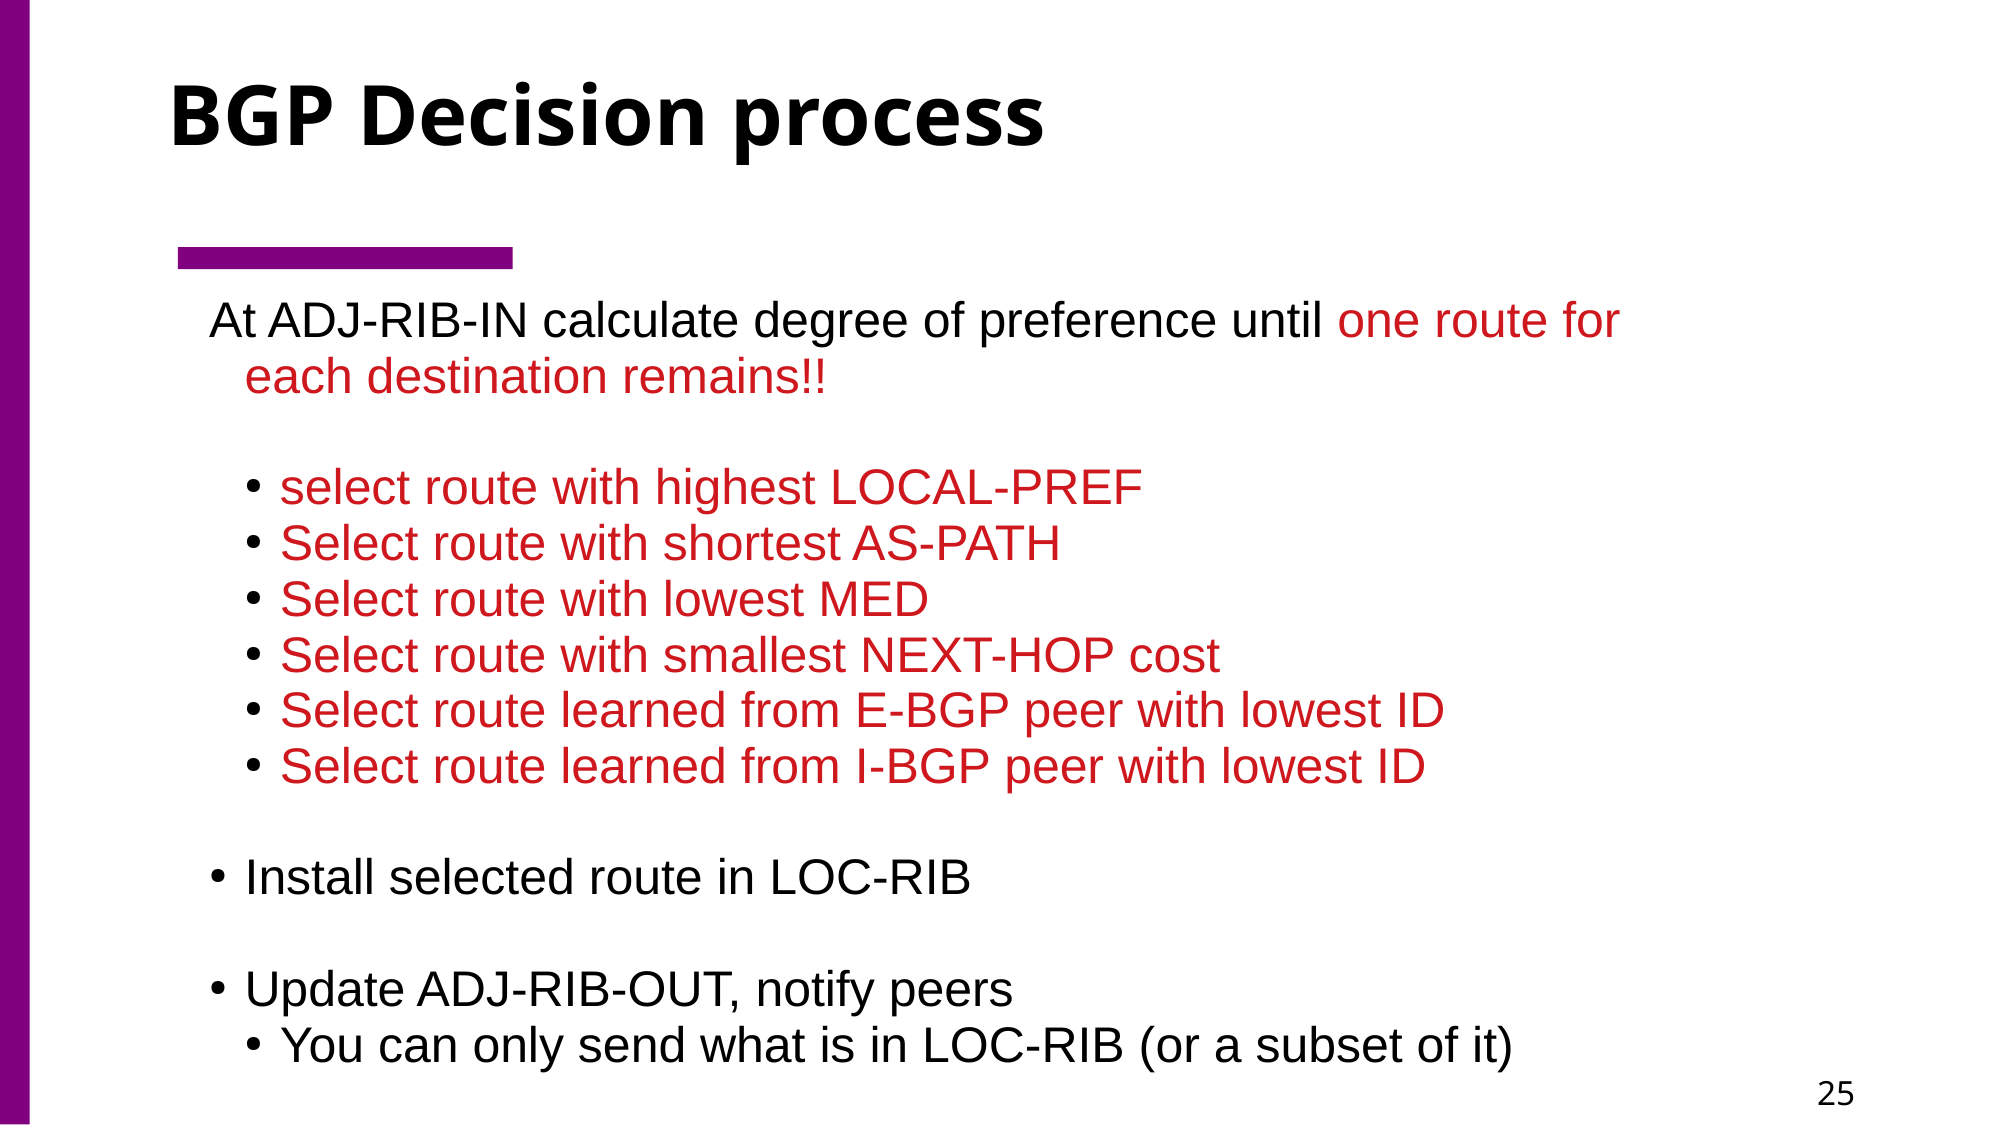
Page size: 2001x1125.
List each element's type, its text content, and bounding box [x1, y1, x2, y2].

text_box At ADJ-RIB-IN calculate degree of preference until one route for each destination remains!! select route with highest LOCAL-PREF Select route with shortest AS-PATH Select route with lowest MED Select route with smallest NEXT-HOP cost Select route learned from E-BGP peer with lowest ID Select route learned from I-BGP peer with lowest ID Install selected route in LOC-RIB Update ADJ-RIB-OUT, notify peers You can only send what is in LOC-RIB (or a subset of it) [194, 285, 1651, 1125]
title BGP Decision process [116, 39, 1591, 185]
